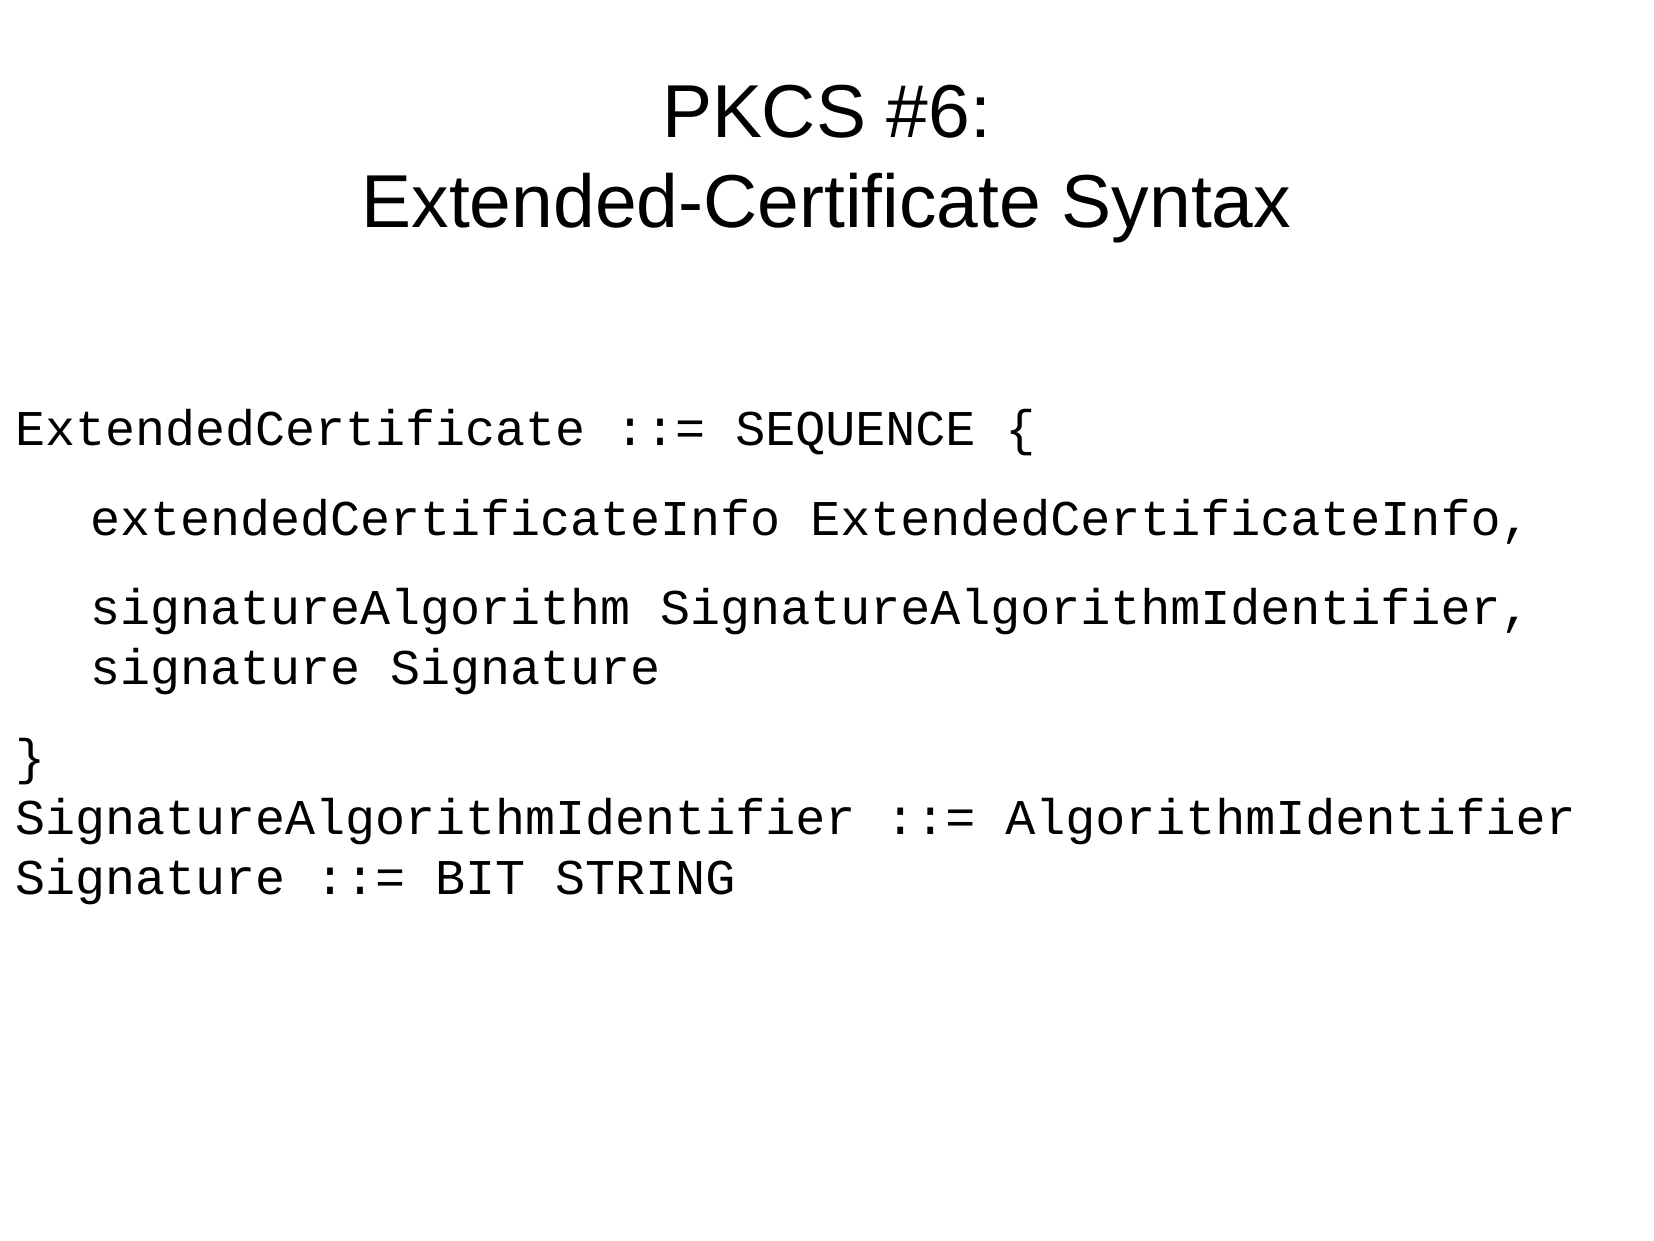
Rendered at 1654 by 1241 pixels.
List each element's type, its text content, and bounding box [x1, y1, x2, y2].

title PKCS #6: Extended-Certificate Syntax [82, 49, 1571, 257]
subtitle ExtendedCertificate ::= SEQUENCE { extendedCertificateInfo ExtendedCertificateInfo, signatureAlgorithm SignatureAlgorithmIdentifier, signature Signature } SignatureAlgorithmIdentifier ::= AlgorithmIdentifier Signature ::= BIT STRING [15, 290, 1636, 1010]
